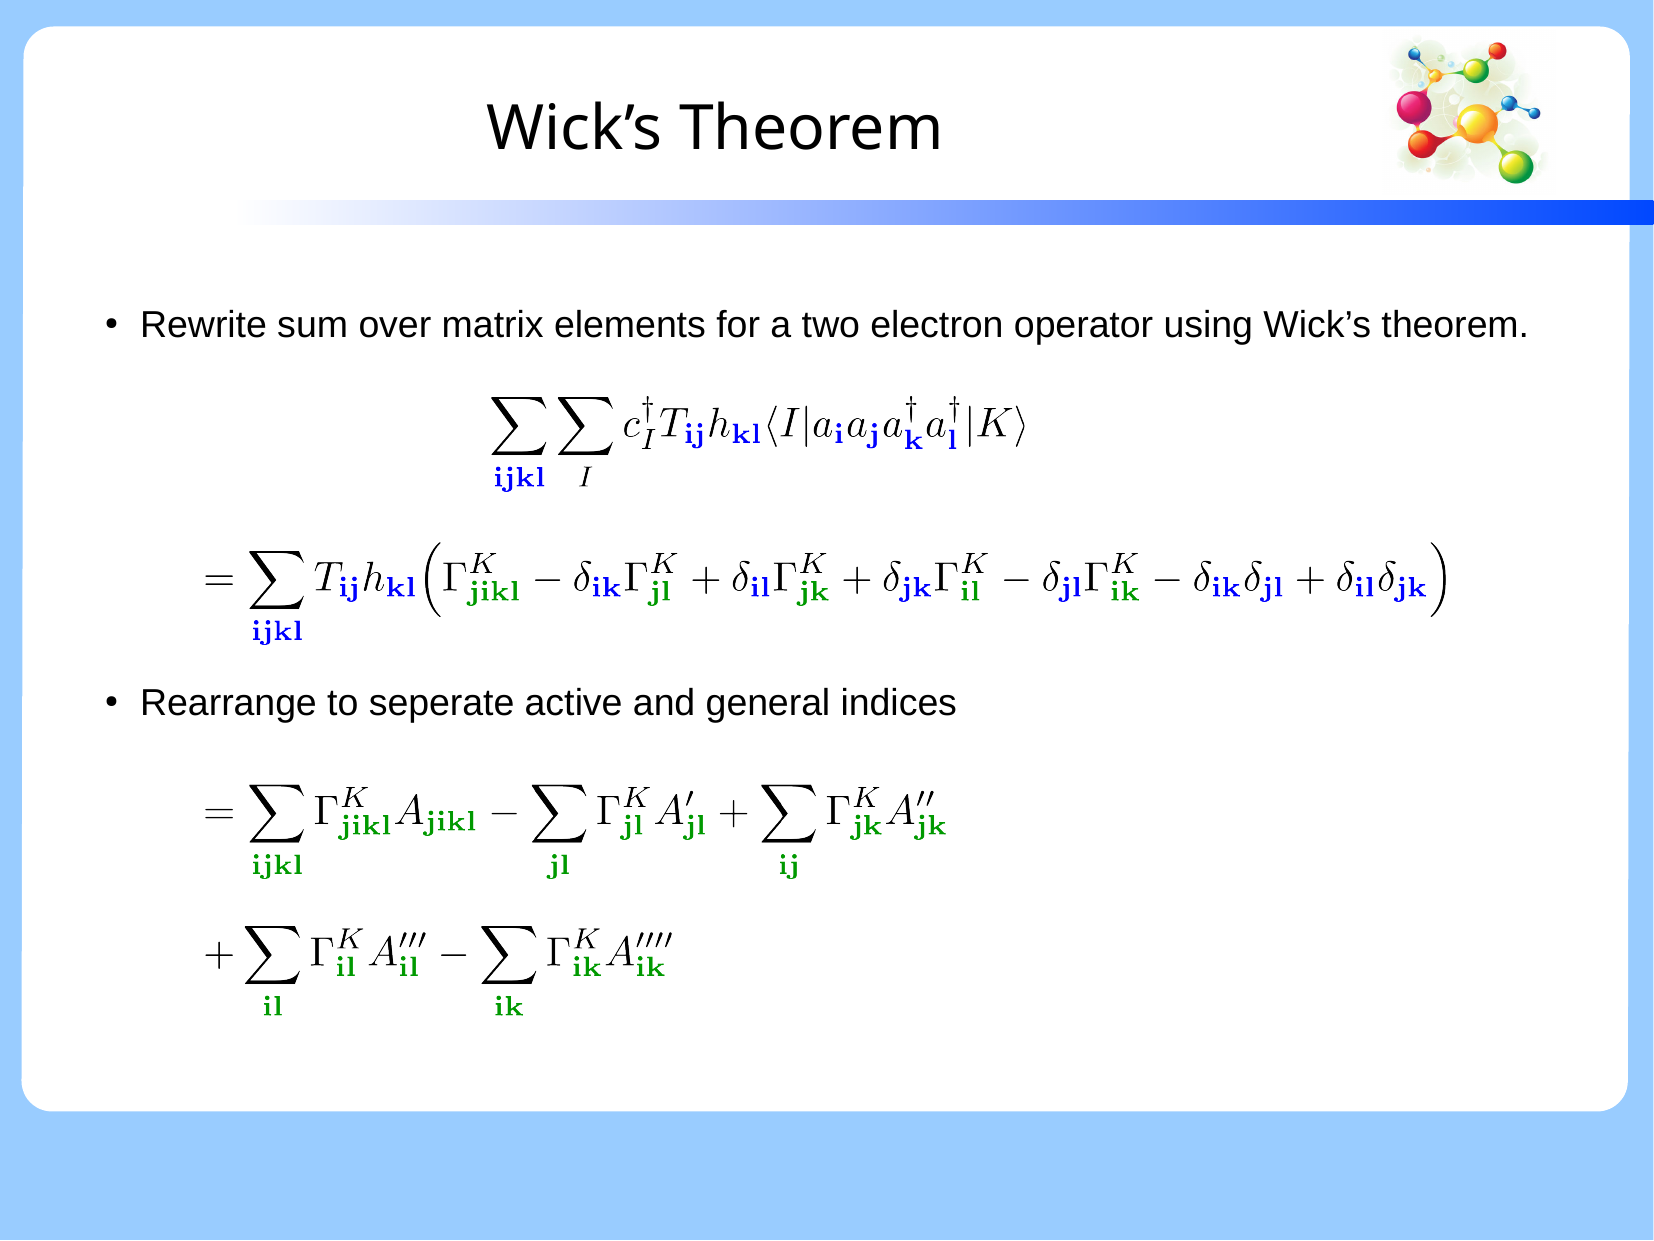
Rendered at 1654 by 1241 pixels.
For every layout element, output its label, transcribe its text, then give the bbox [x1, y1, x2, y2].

table_cell [956, 201, 961, 224]
table_cell [873, 201, 877, 224]
picture [205, 784, 946, 879]
picture [1382, 29, 1556, 195]
text_box Rewrite sum over matrix elements for a two electron operator using Wick’s theorem. Rearrange to seperate active and general indices [90, 254, 1576, 1241]
picture [491, 396, 1025, 492]
picture [205, 925, 672, 1016]
picture [205, 542, 1446, 645]
title Wick’s Theorem [82, 49, 1332, 201]
